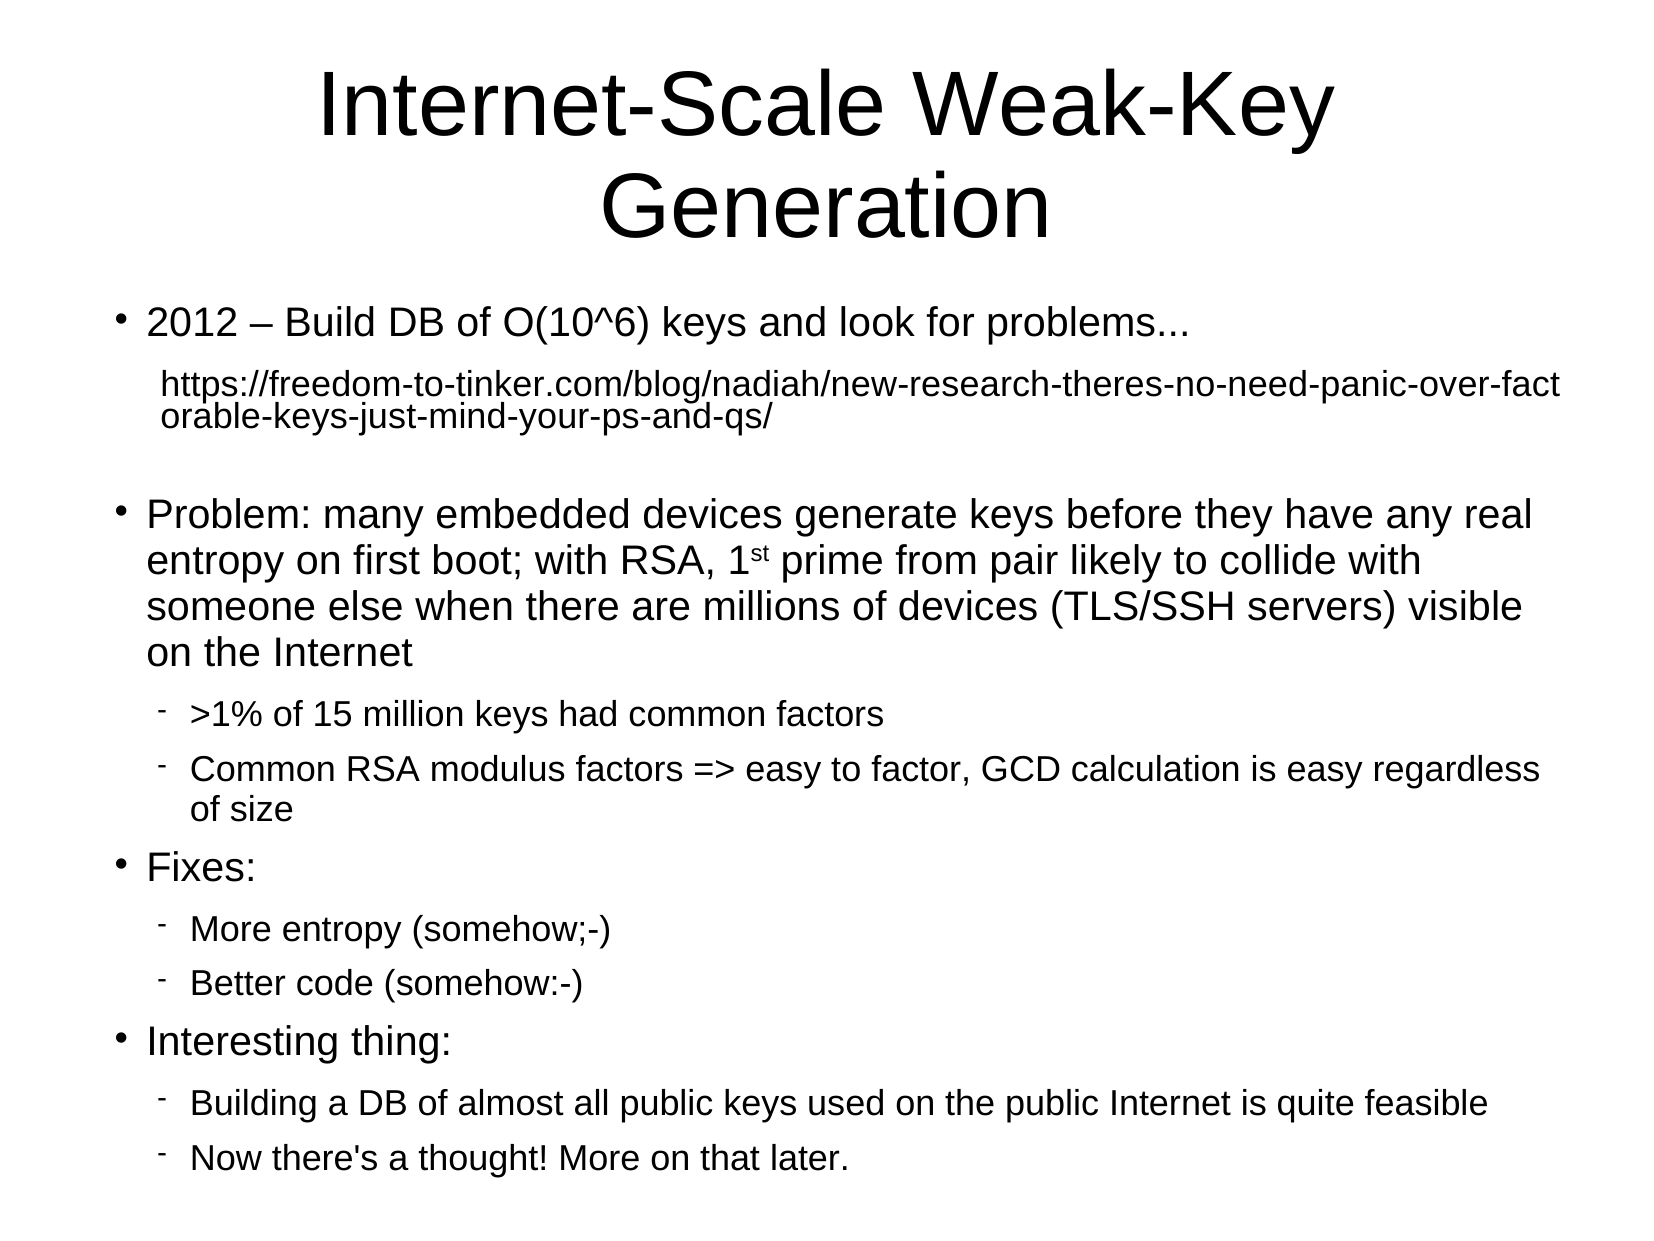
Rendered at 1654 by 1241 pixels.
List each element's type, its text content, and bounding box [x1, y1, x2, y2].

list 2012 – Build DB of O(10^6) keys and look for problems... https://freedom-to-tinker.com/blog/nadiah/new-research-theres-no-need-panic-over-factorable-keys-just-mind-your-ps-and-qs/ Problem: many embedded devices generate keys before they have any real entropy on first boot; with RSA, 1st prime from pair likely to collide with someone else when there are millions of devices (TLS/SSH servers) visible on the Internet >1% of 15 million keys had common factors Common RSA modulus factors => easy to factor, GCD calculation is easy regardless of size Fixes: More entropy (somehow;-) Better code (somehow:-) Interesting thing: Building a DB of almost all public keys used on the public Internet is quite feasible Now there's a thought! More on that later. [103, 295, 1559, 1152]
title Internet-Scale Weak-Key Generation [82, 49, 1571, 257]
